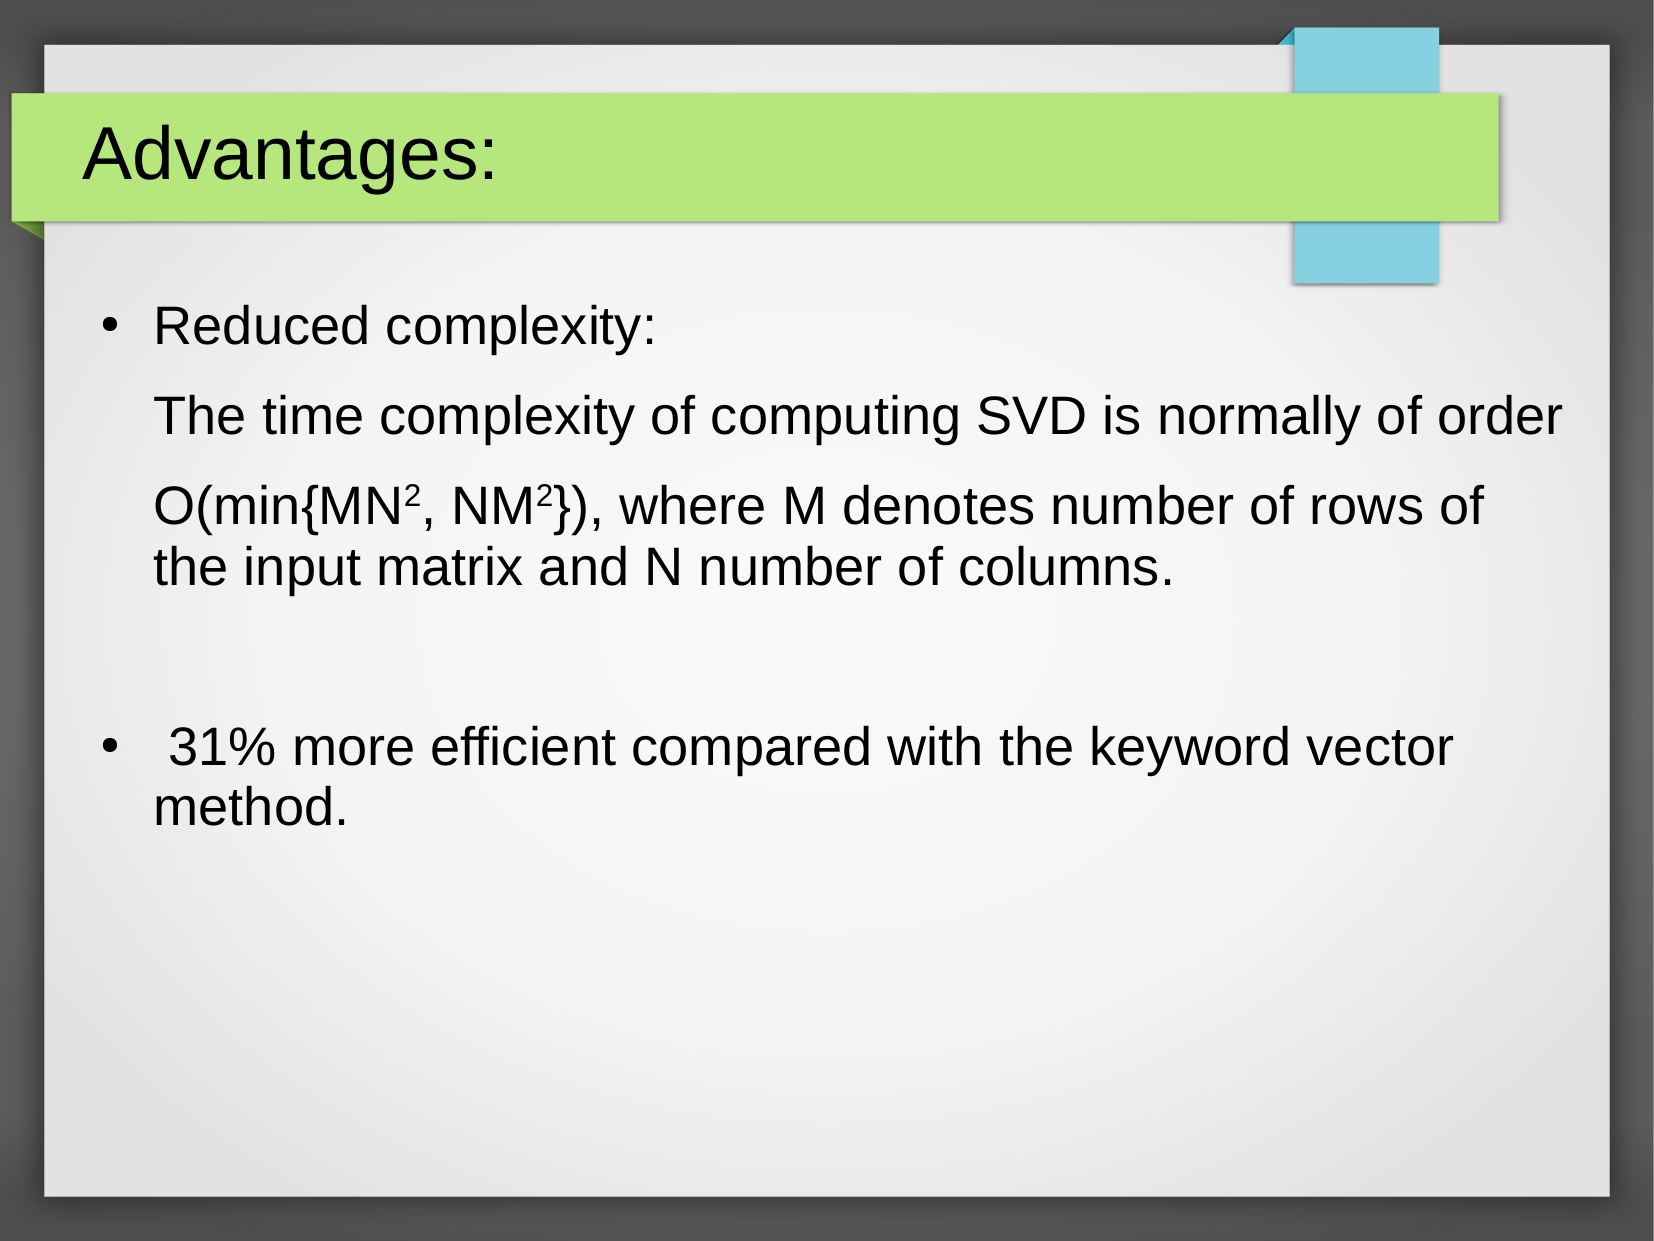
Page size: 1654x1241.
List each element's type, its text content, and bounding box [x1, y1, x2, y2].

title Advantages: [82, 94, 1264, 213]
picture [0, 0, 1654, 1241]
list Reduced complexity: The time complexity of computing SVD is normally of order O(min{MN2, NM2}), where M denotes number of rows of the input matrix and N number of columns. 31% more efficient compared with the keyword vector method. [82, 295, 1571, 1015]
